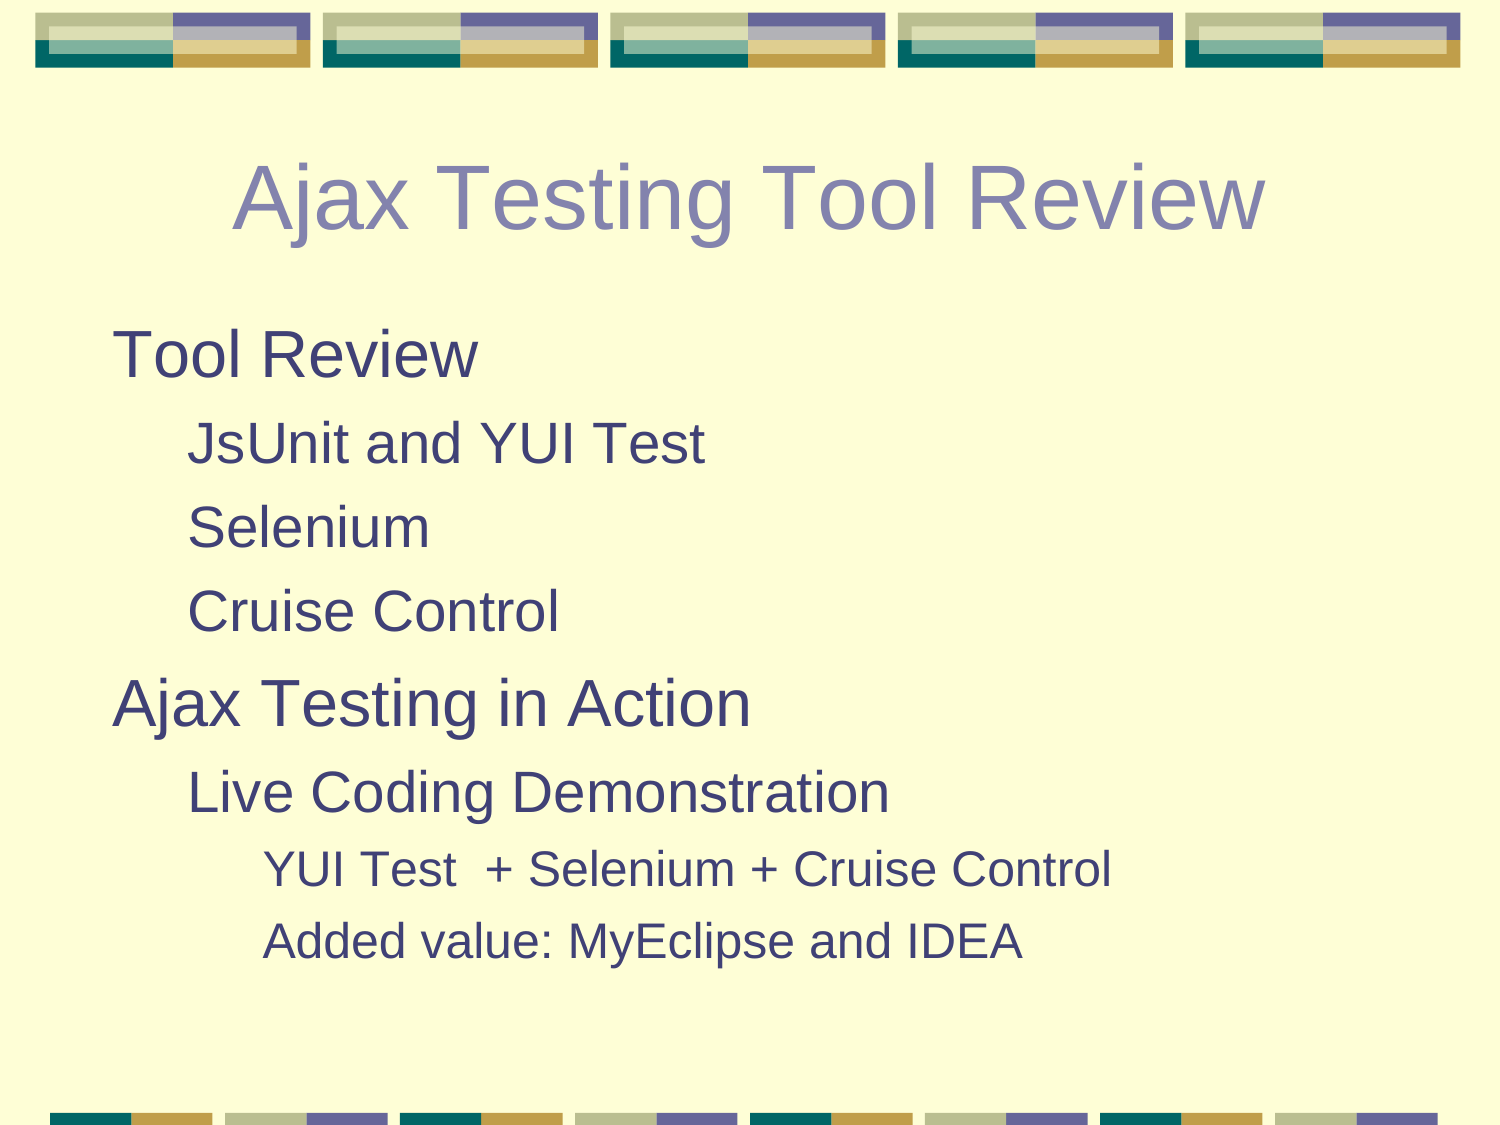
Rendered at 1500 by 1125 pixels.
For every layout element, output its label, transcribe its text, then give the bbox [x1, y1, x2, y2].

list Tool Review JsUnit and YUI Test Selenium Cruise Control Ajax Testing in Action Live Coding Demonstration YUI Test + Selenium + Cruise Control Added value: MyEclipse and IDEA [112, 311, 1396, 988]
title Ajax Testing Tool Review [112, 79, 1388, 308]
